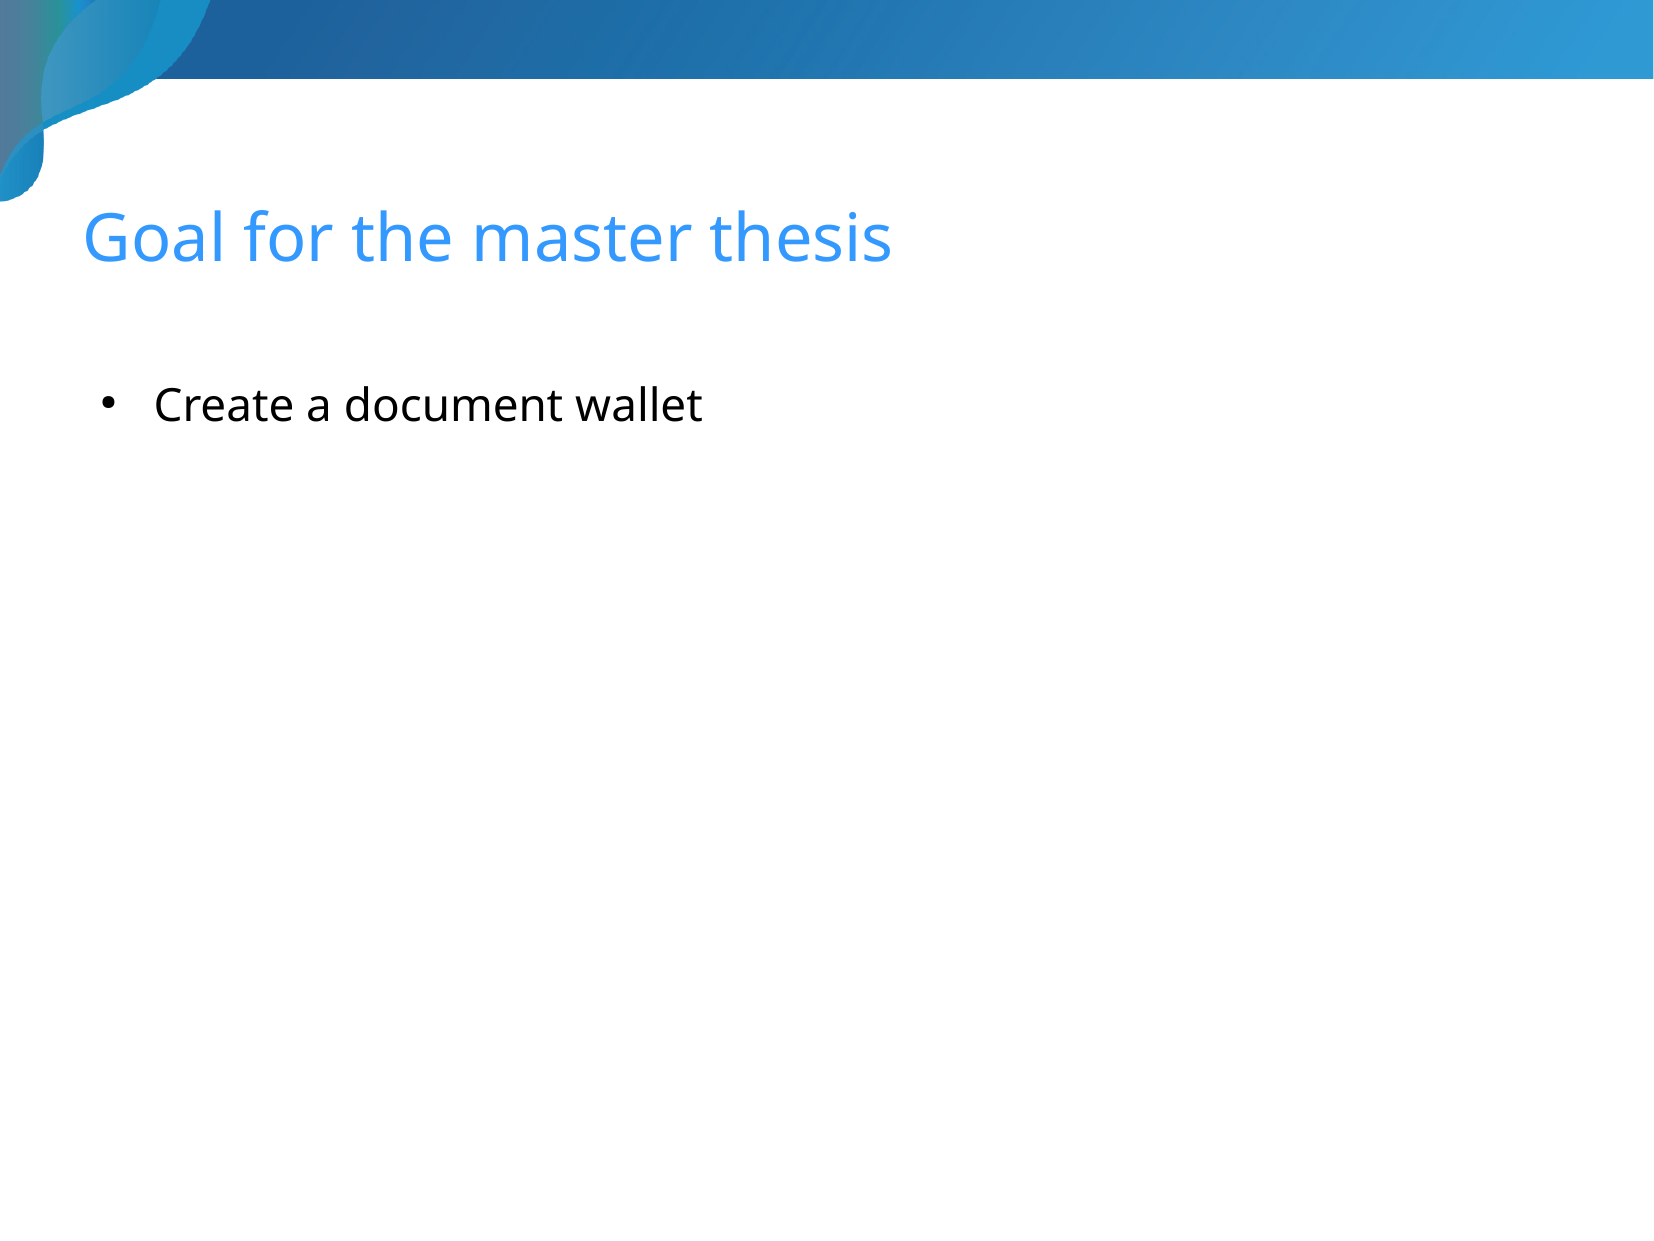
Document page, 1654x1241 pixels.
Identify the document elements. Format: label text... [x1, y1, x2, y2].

title Goal for the master thesis [82, 139, 1571, 332]
list Create a document wallet [82, 372, 1571, 968]
picture [0, 0, 1654, 1241]
